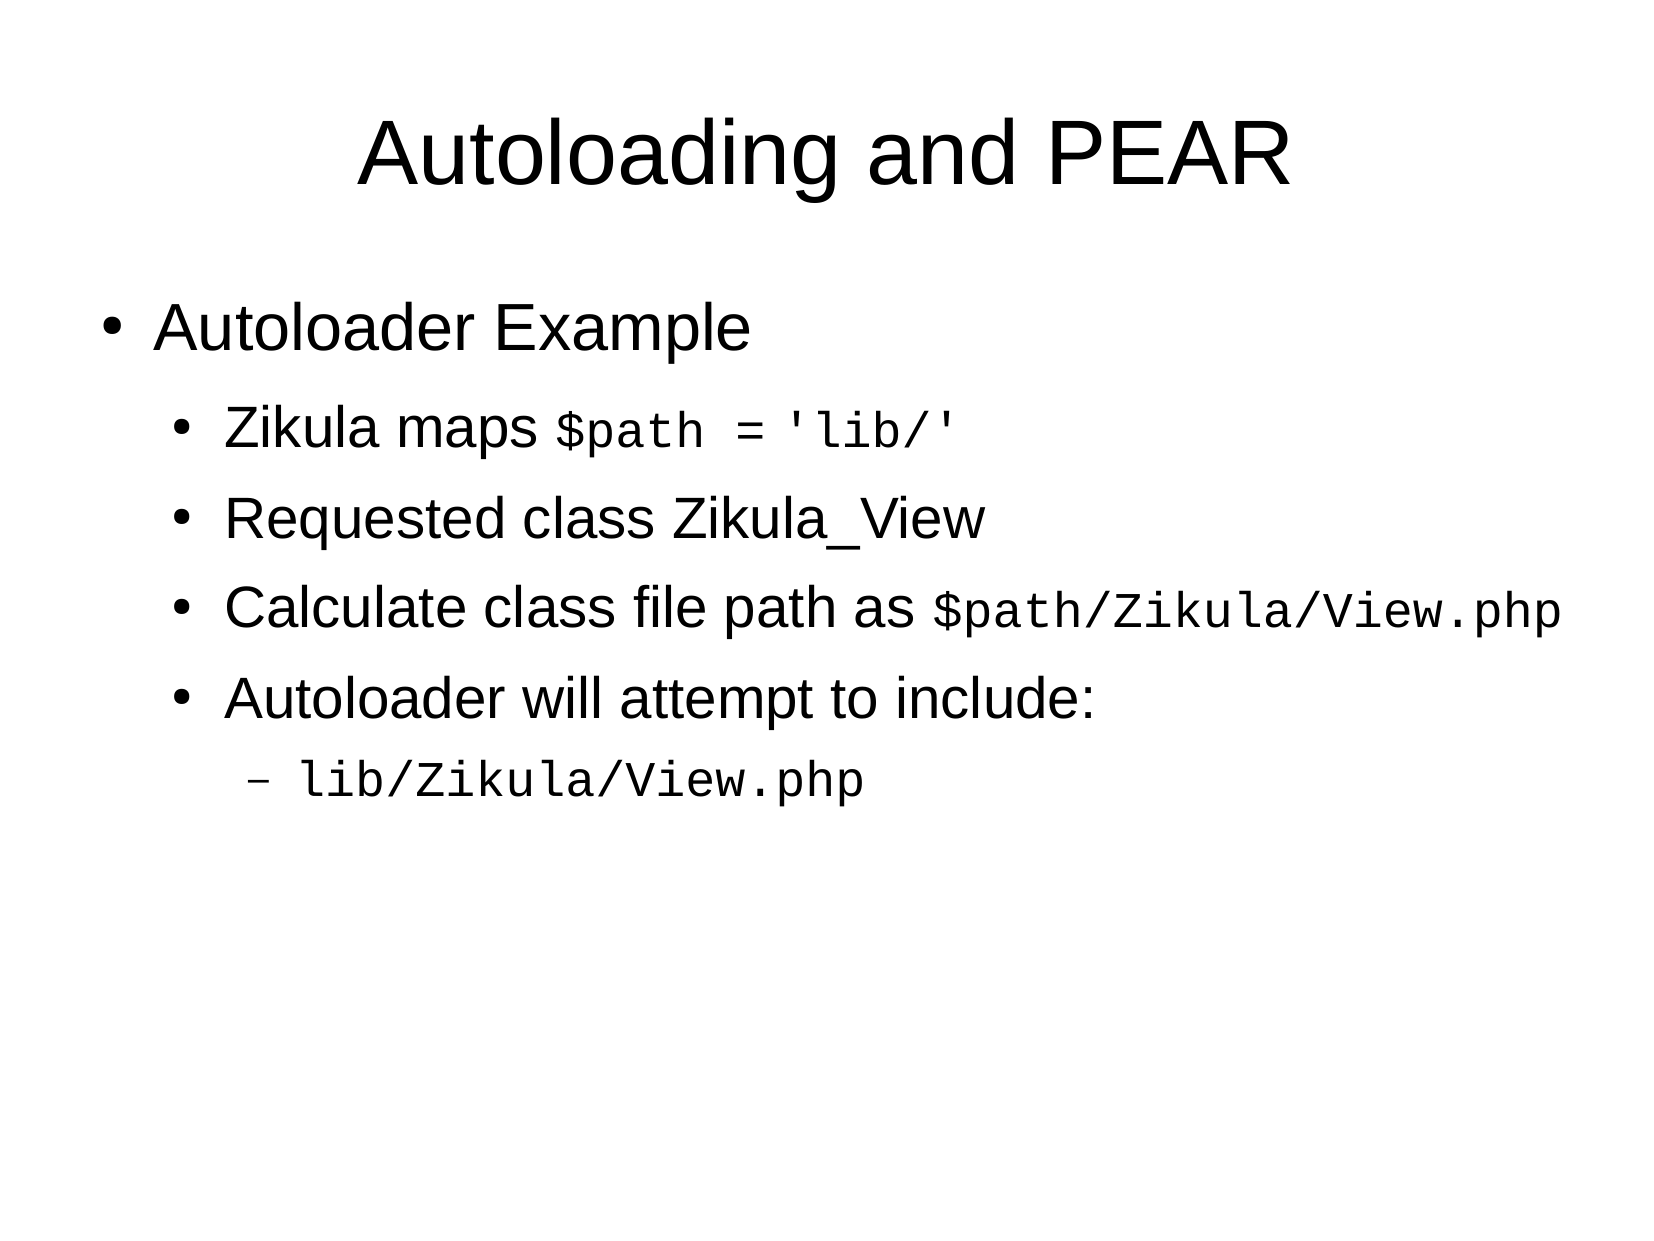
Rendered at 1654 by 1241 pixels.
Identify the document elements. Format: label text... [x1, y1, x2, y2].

title Autoloading and PEAR [82, 56, 1571, 250]
list Autoloader Example Zikula maps $path = 'lib/' Requested class Zikula_View Calculate class file path as $path/Zikula/View.php Autoloader will attempt to include: lib/Zikula/View.php [82, 290, 1571, 1094]
